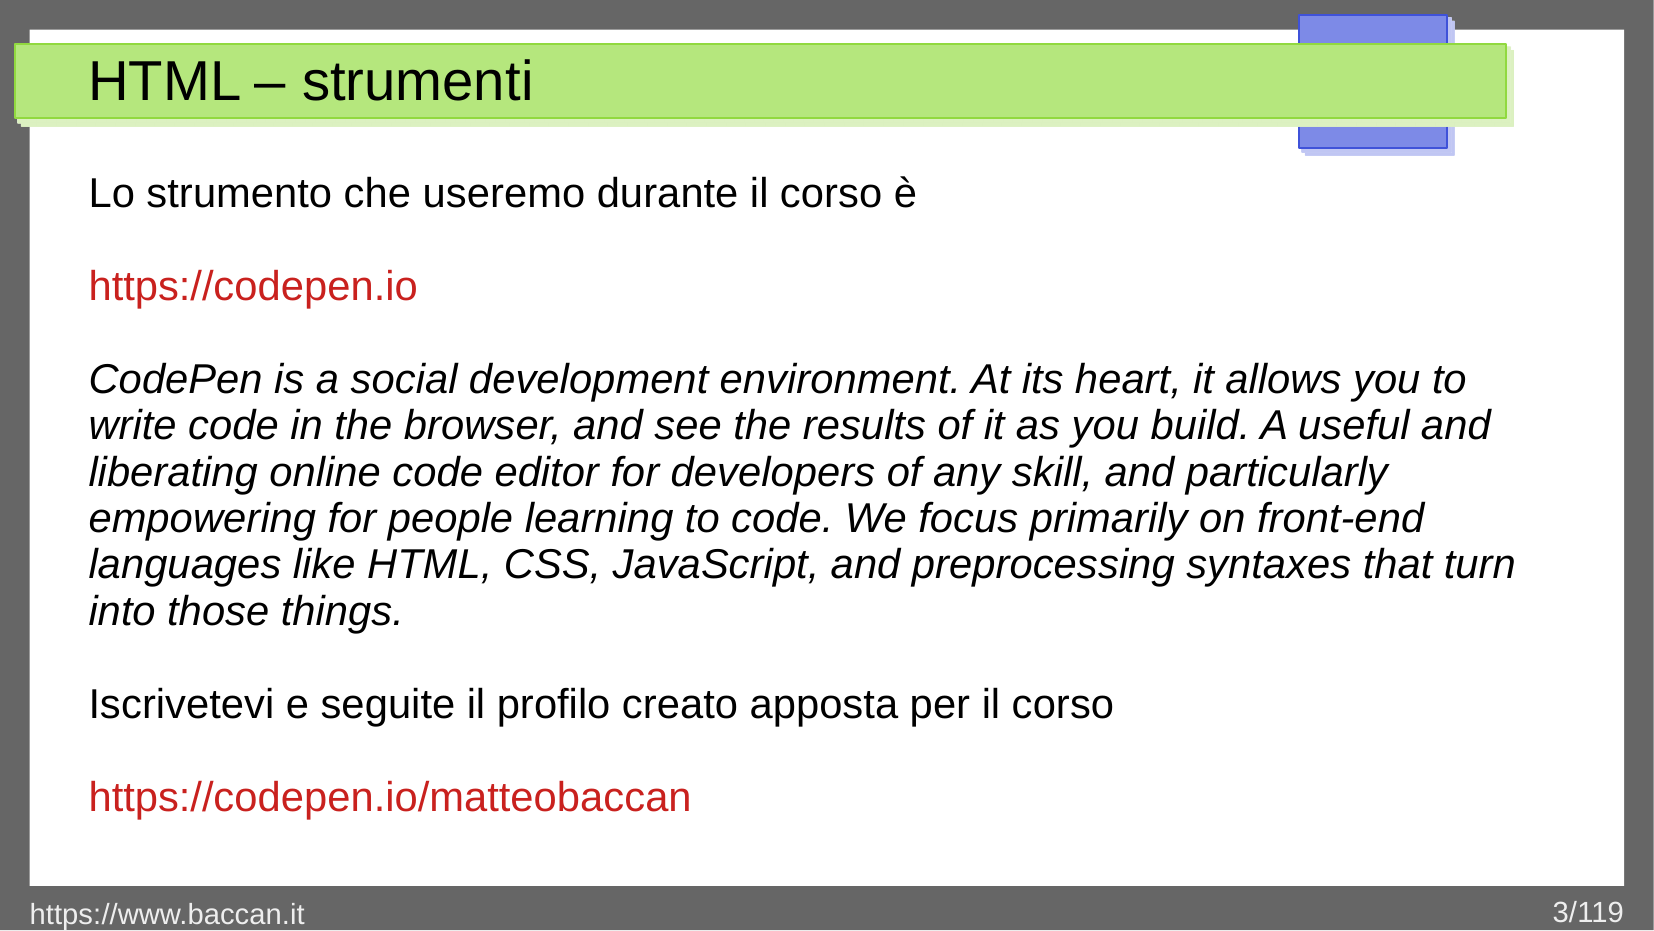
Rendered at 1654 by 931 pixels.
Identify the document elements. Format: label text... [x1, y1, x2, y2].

title HTML – strumenti [88, 44, 1506, 119]
text_box Lo strumento che useremo durante il corso è https://codepen.io CodePen is a social development environment. At its heart, it allows you to write code in the browser, and see the results of it as you build. A useful and liberating online code editor for developers of any skill, and particularly empowering for people learning to code. We focus primarily on front-end languages like HTML, CSS, JavaScript, and preprocessing syntaxes that turn into those things. Iscrivetevi e seguite il profilo creato apposta per il corso https://codepen.io/matteobaccan [88, 169, 1565, 821]
